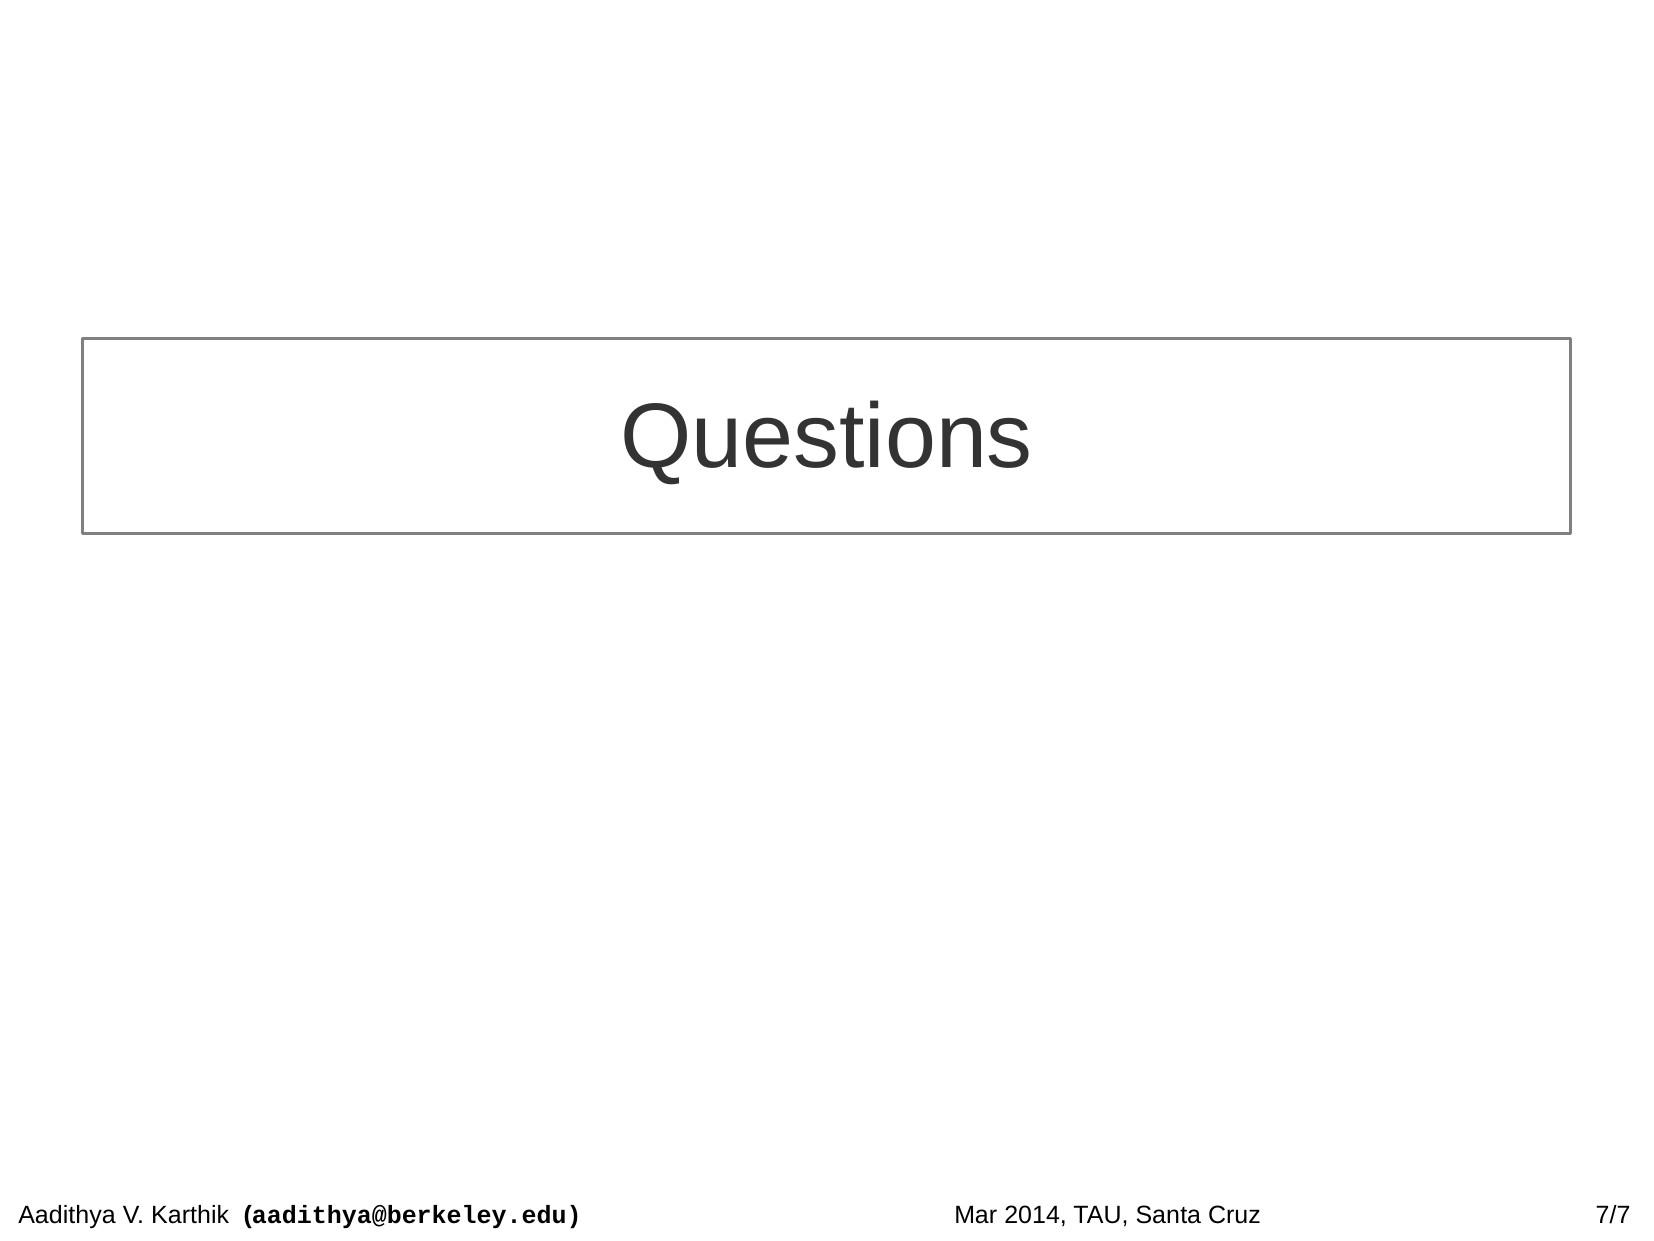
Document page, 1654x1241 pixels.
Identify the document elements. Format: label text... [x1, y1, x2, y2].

title Questions [82, 338, 1571, 534]
